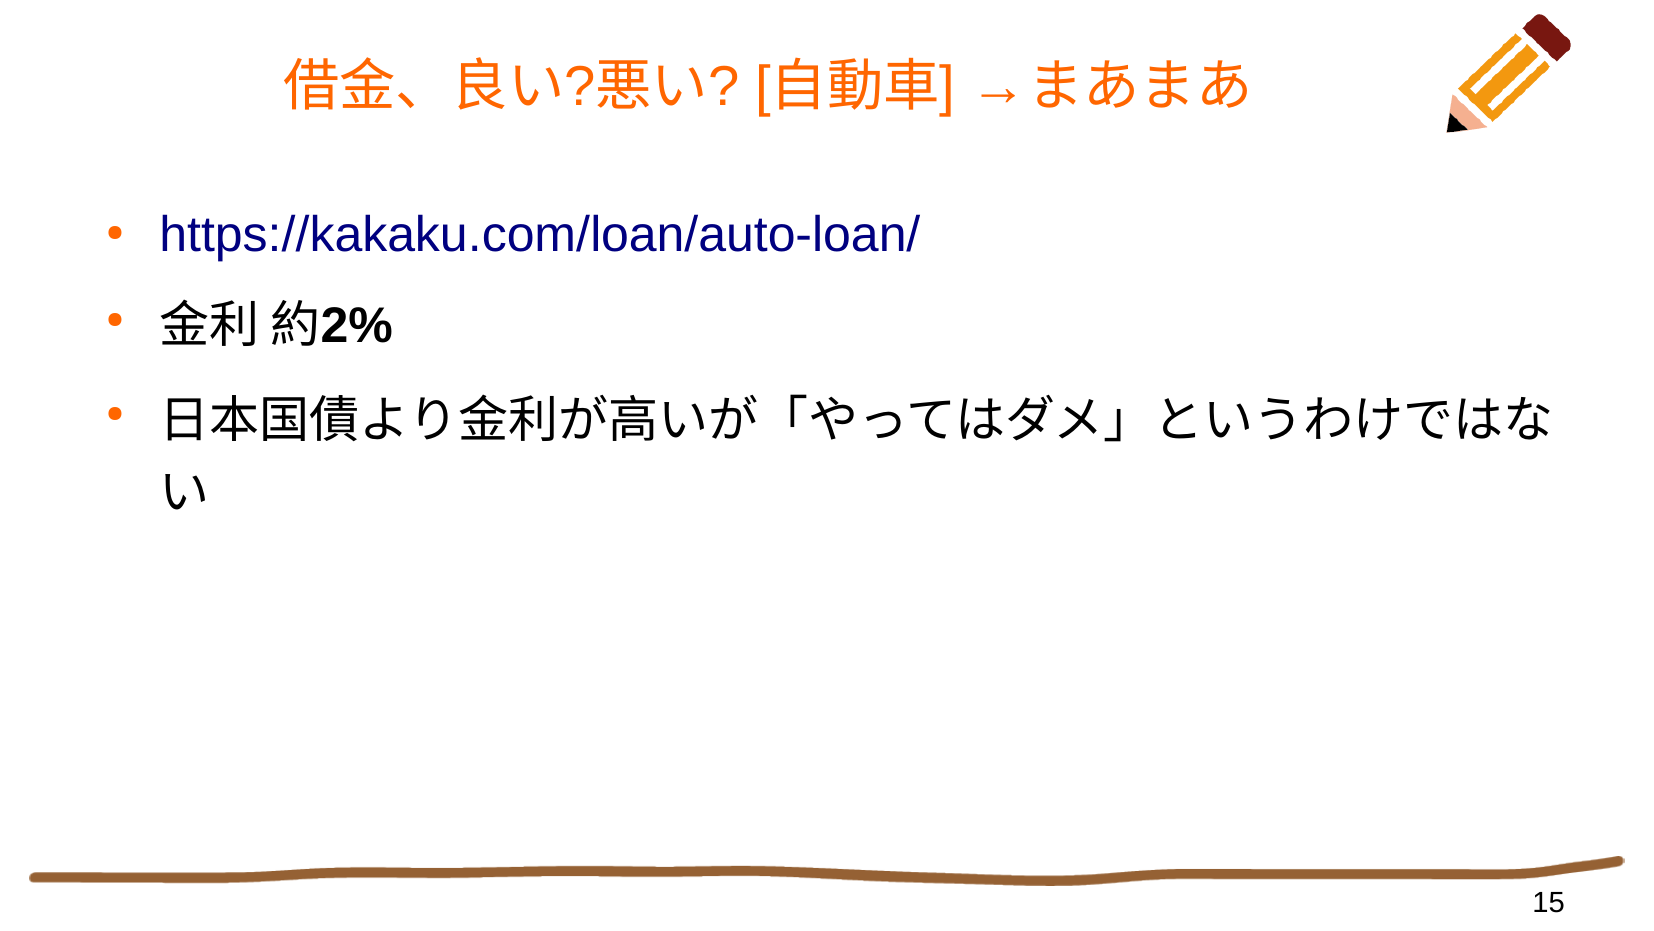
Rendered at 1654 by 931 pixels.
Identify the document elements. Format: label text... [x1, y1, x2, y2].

list https://kakaku.com/loan/auto-loan/ 金利 約2% 日本国債より金利が高いが「やってはダメ」というわけではない [88, 206, 1576, 857]
title 借金、良い?悪い? [自動車] →まあまあ [88, 29, 1447, 133]
picture [1446, 14, 1571, 133]
picture [29, 856, 1625, 886]
